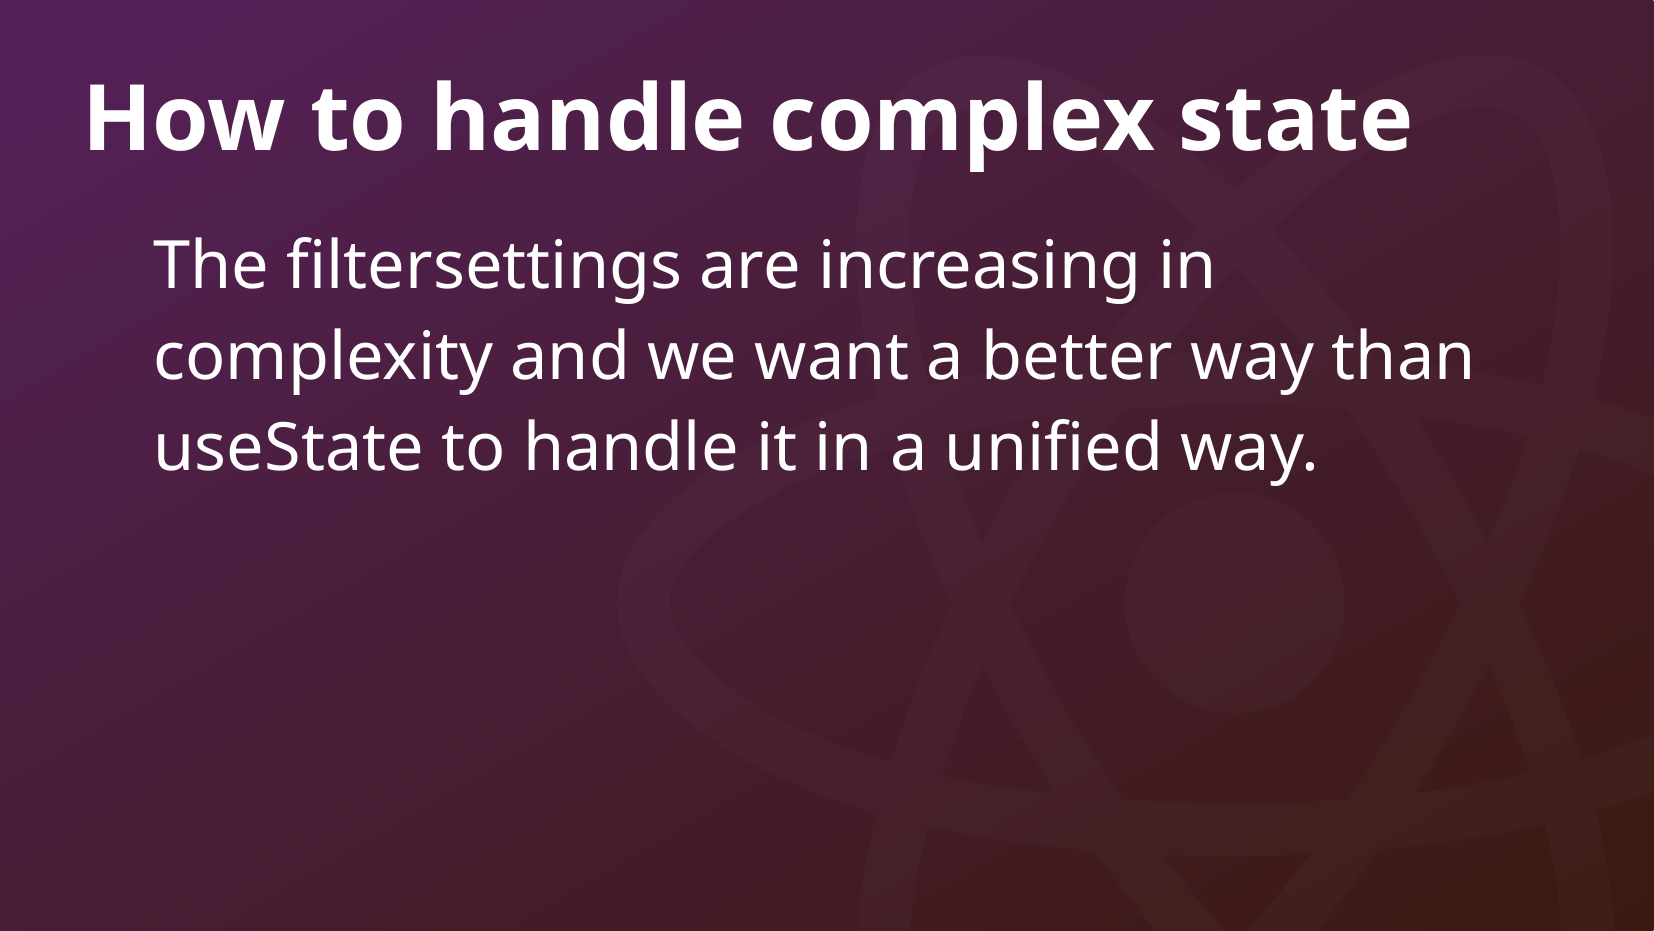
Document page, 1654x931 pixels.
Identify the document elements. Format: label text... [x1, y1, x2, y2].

list The filtersettings are increasing in complexity and we want a better way than useState to handle it in a unified way. [82, 217, 1571, 758]
title How to handle complex state [82, 37, 1571, 193]
